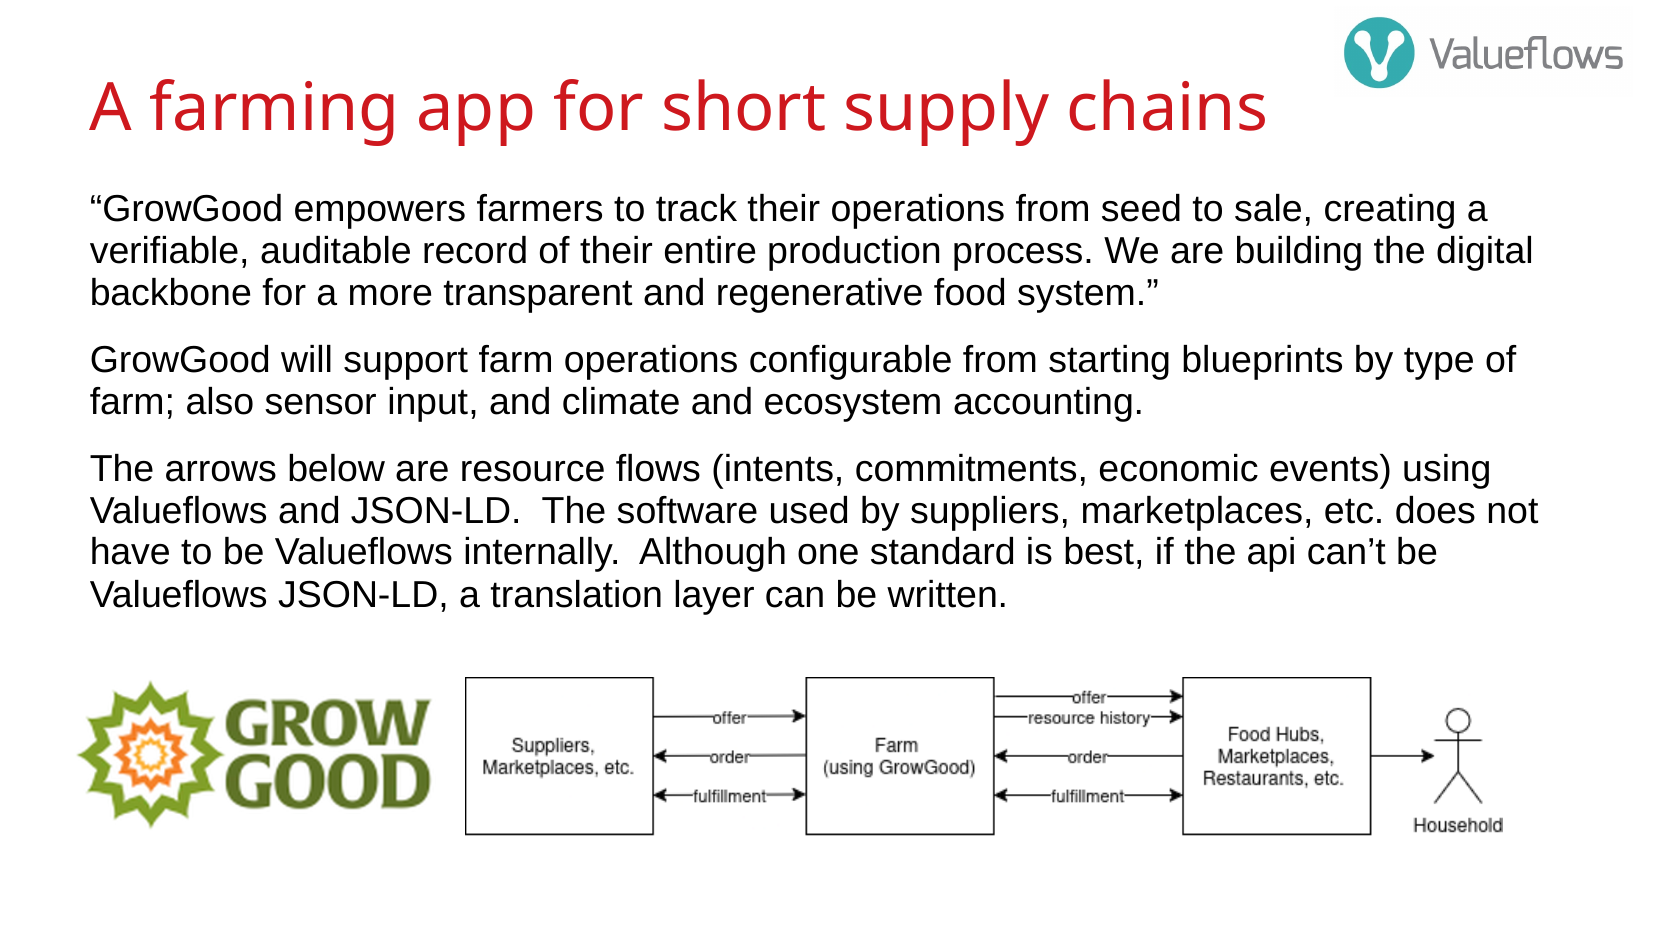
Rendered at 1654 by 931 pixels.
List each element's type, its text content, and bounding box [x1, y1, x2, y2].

picture [75, 677, 436, 831]
picture [1334, 6, 1633, 97]
picture [465, 677, 1503, 838]
text_box “GrowGood empowers farmers to track their operations from seed to sale, creating a verifiable, auditable record of their entire production process. We are building the digital backbone for a more transparent and regenerative food system.” GrowGood will support farm operations configurable from starting blueprints by type of farm; also sensor input, and climate and ecosystem accounting. The arrows below are resource flows (intents, commitments, economic events) using Valueflows and JSON-LD. The software used by suppliers, marketplaces, etc. does not have to be Valueflows internally. Although one standard is best, if the api can’t be Valueflows JSON-LD, a translation layer can be written. [75, 180, 1591, 931]
text_box A farming app for short supply chains [75, 51, 1439, 145]
